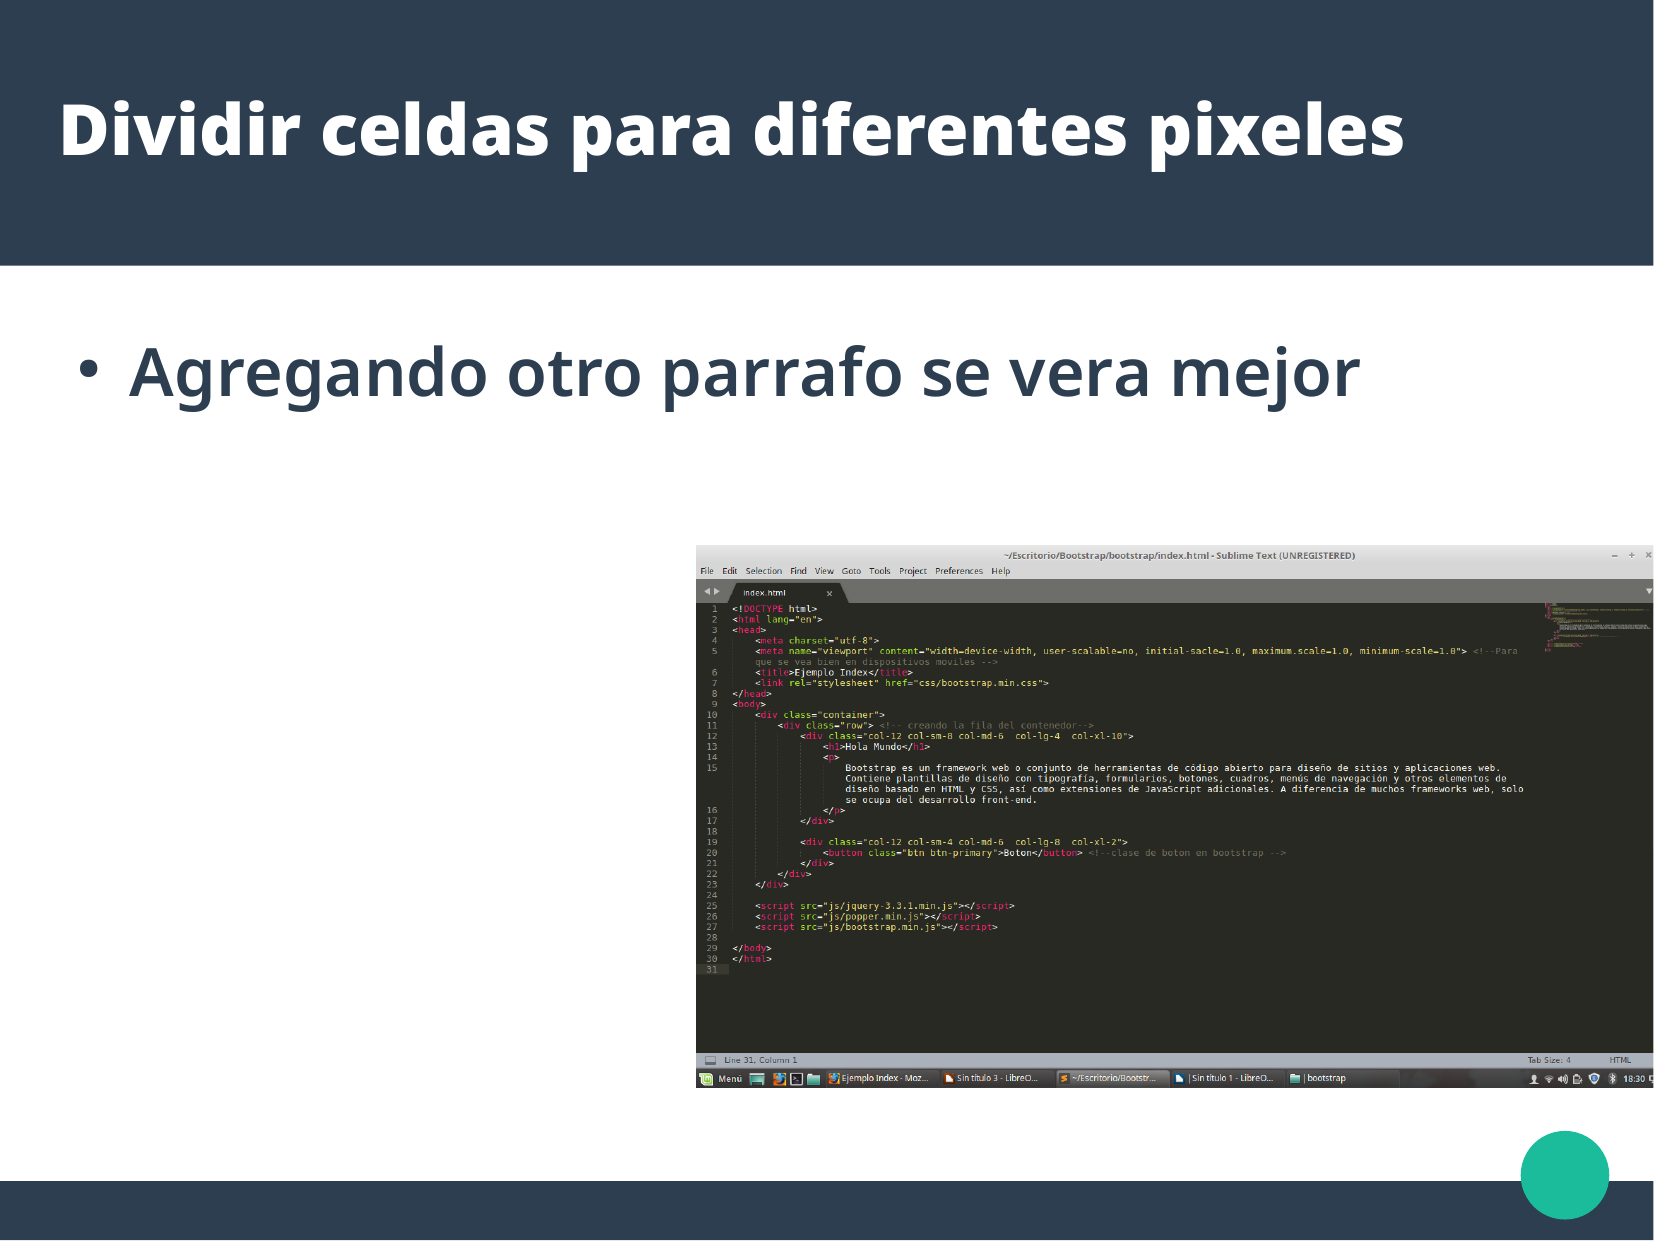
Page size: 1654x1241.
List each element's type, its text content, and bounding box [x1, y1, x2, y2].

title Dividir celdas para diferentes pixeles [59, 49, 1595, 207]
list Agregando otro parrafo se vera mejor [59, 324, 1595, 1152]
picture [696, 545, 1654, 1088]
